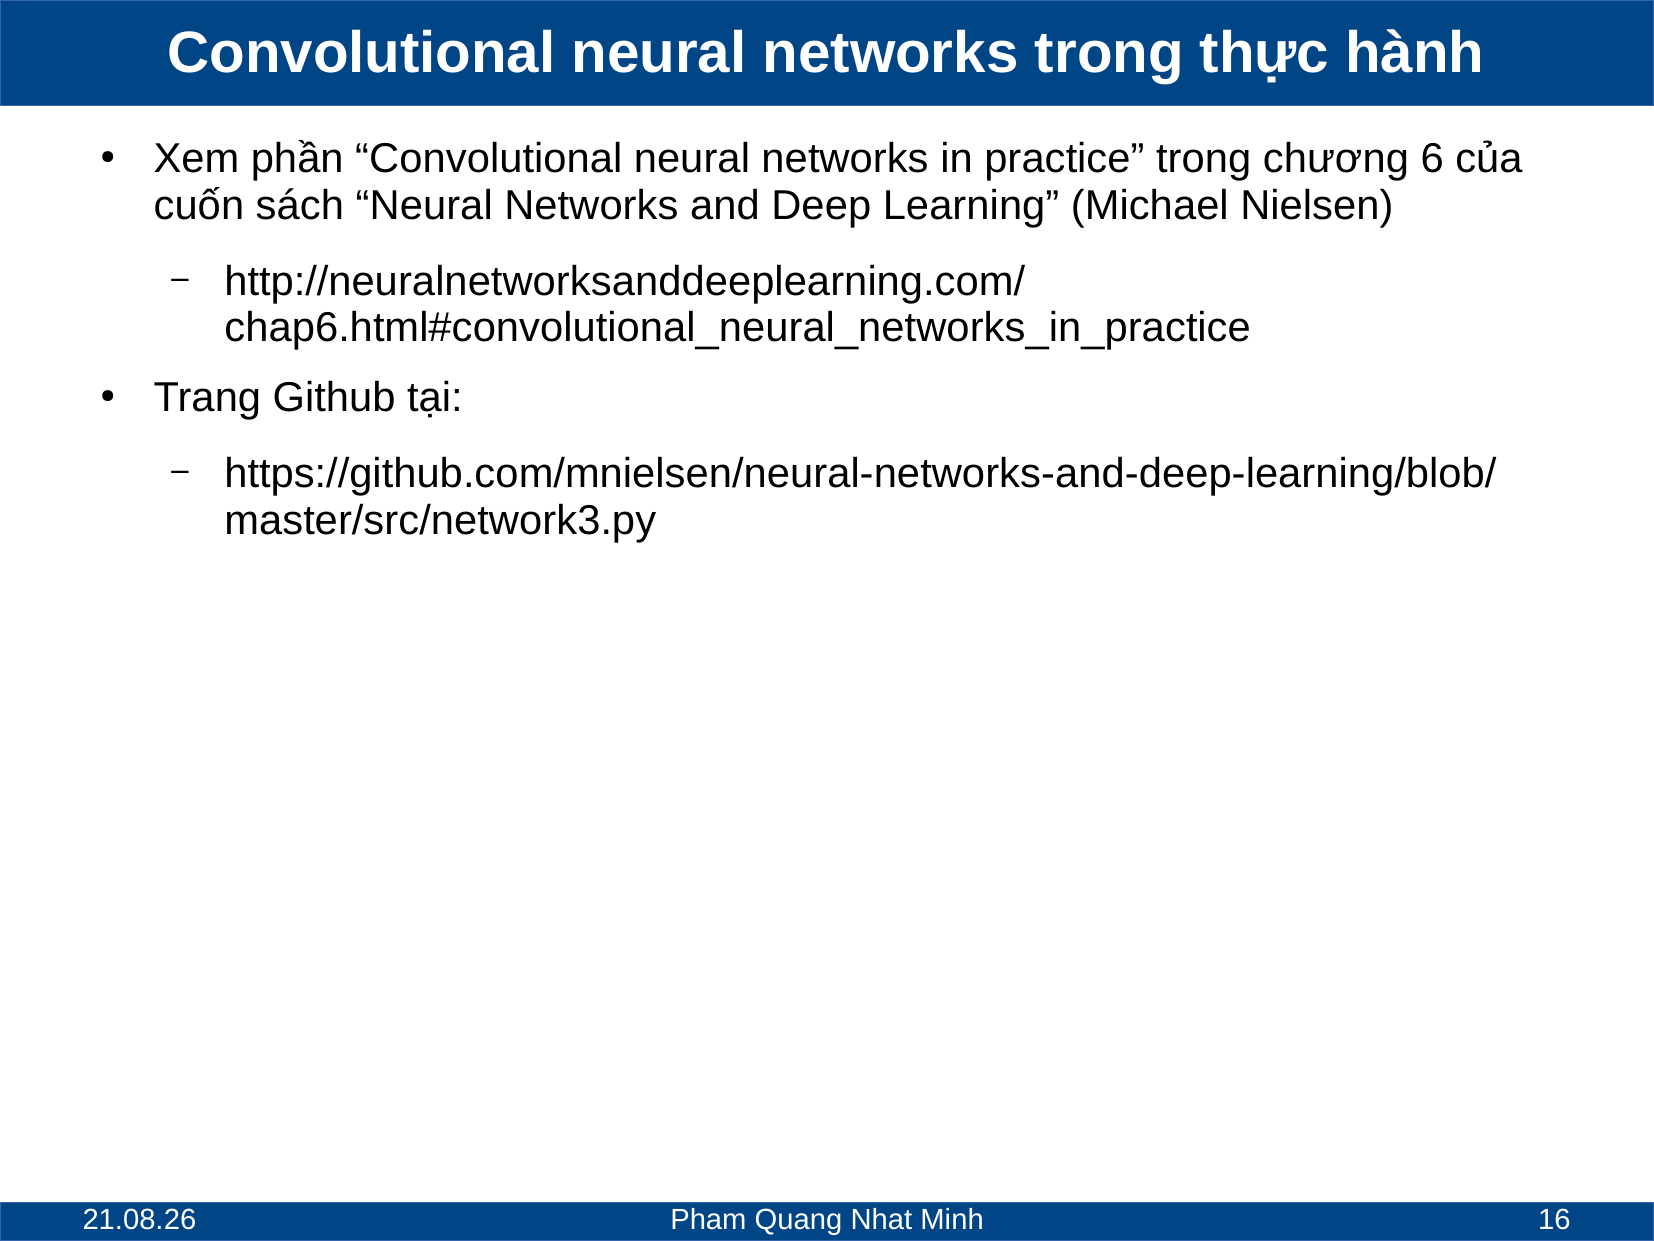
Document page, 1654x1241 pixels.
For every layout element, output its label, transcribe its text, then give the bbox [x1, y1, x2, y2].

list Xem phần “Convolutional neural networks in practice” trong chương 6 của cuốn sách “Neural Networks and Deep Learning” (Michael Nielsen) http://neuralnetworksanddeeplearning.com/chap6.html#convolutional_neural_networks_in_practice Trang Github tại: https://github.com/mnielsen/neural-networks-and-deep-learning/blob/master/src/network3.py [82, 135, 1571, 855]
title Convolutional neural networks trong thực hành [0, 0, 1654, 106]
